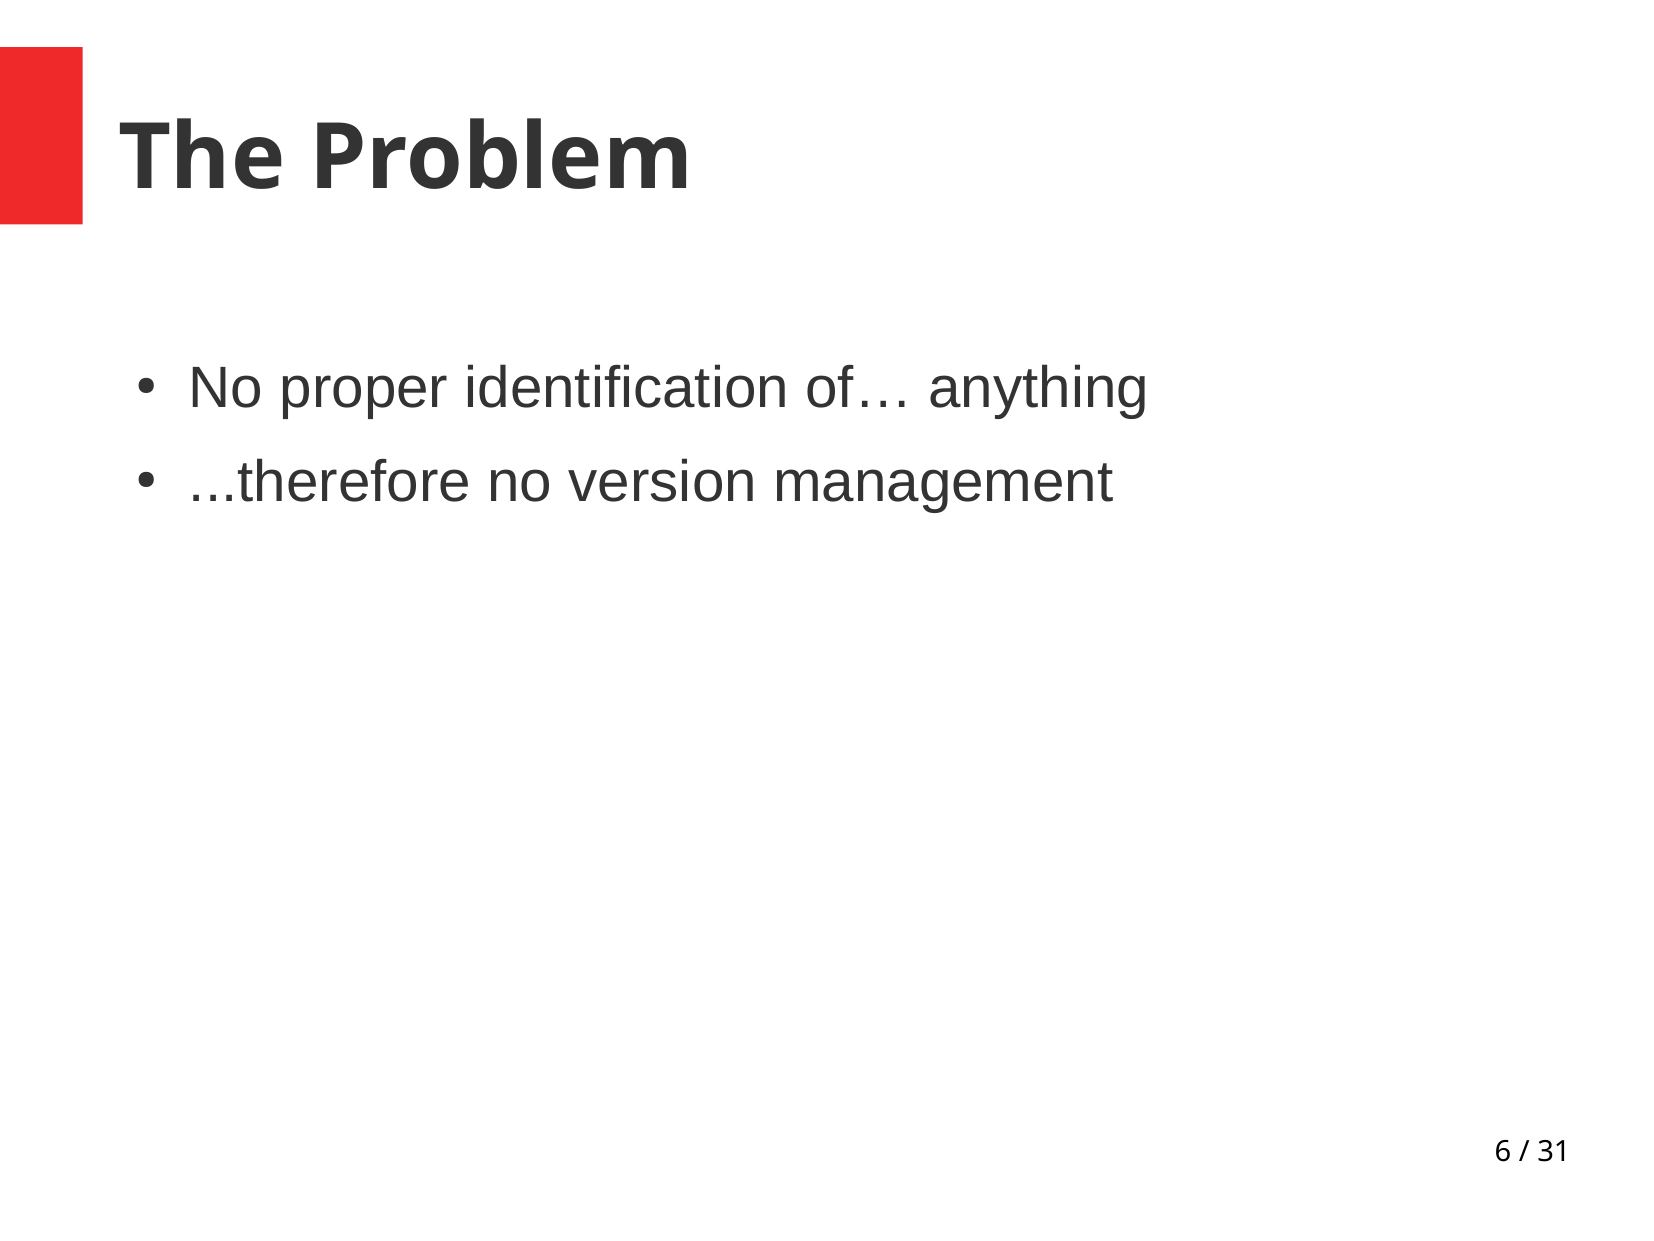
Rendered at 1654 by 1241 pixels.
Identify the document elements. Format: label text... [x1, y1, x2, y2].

list No proper identification of… anything ...therefore no version management [118, 354, 1536, 1074]
title The Problem [118, 49, 1571, 257]
